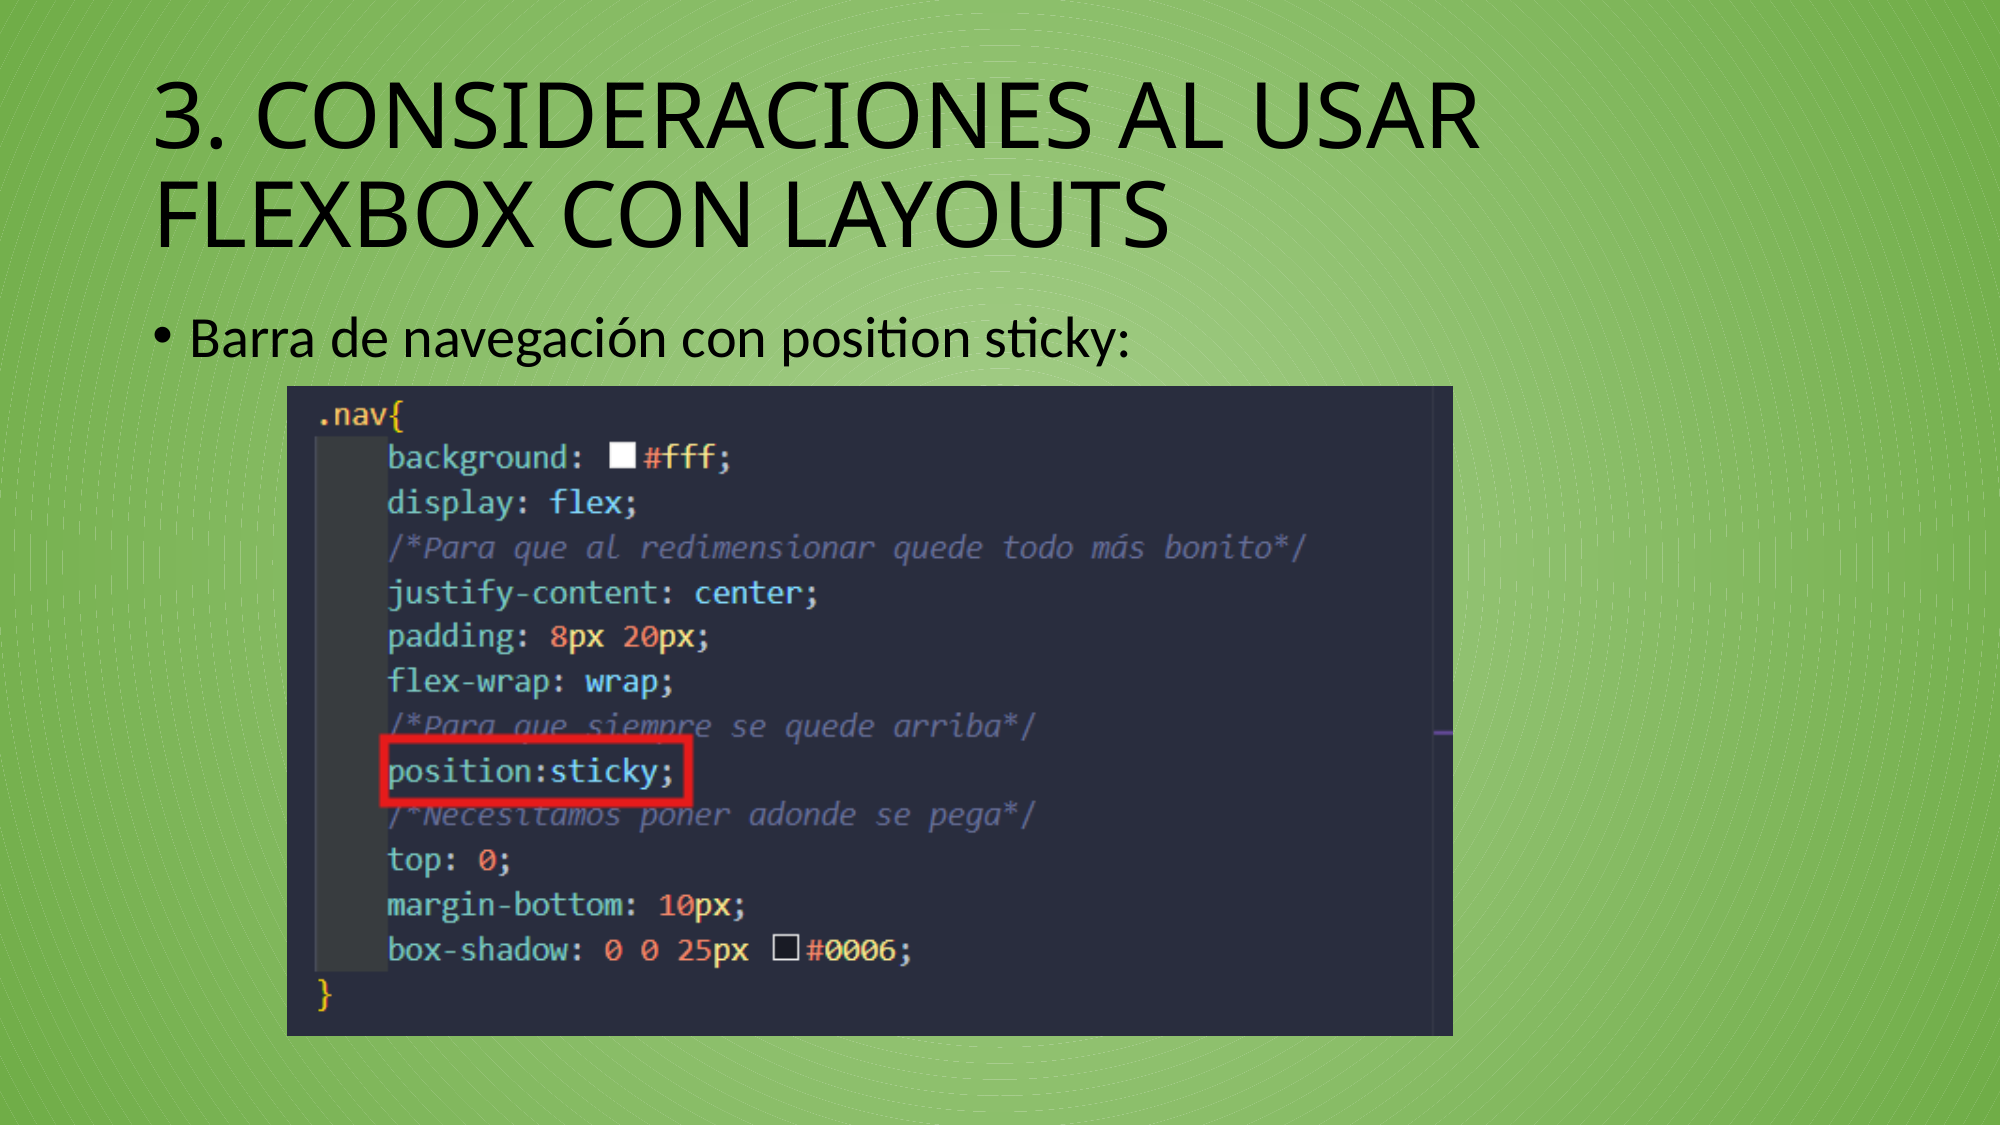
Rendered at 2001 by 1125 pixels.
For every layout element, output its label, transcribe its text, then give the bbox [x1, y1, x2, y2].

picture [287, 386, 1453, 1036]
list Barra de navegación con position sticky: [137, 299, 1863, 1014]
title 3. CONSIDERACIONES AL USAR FLEXBOX CON LAYOUTS [137, 59, 1863, 278]
